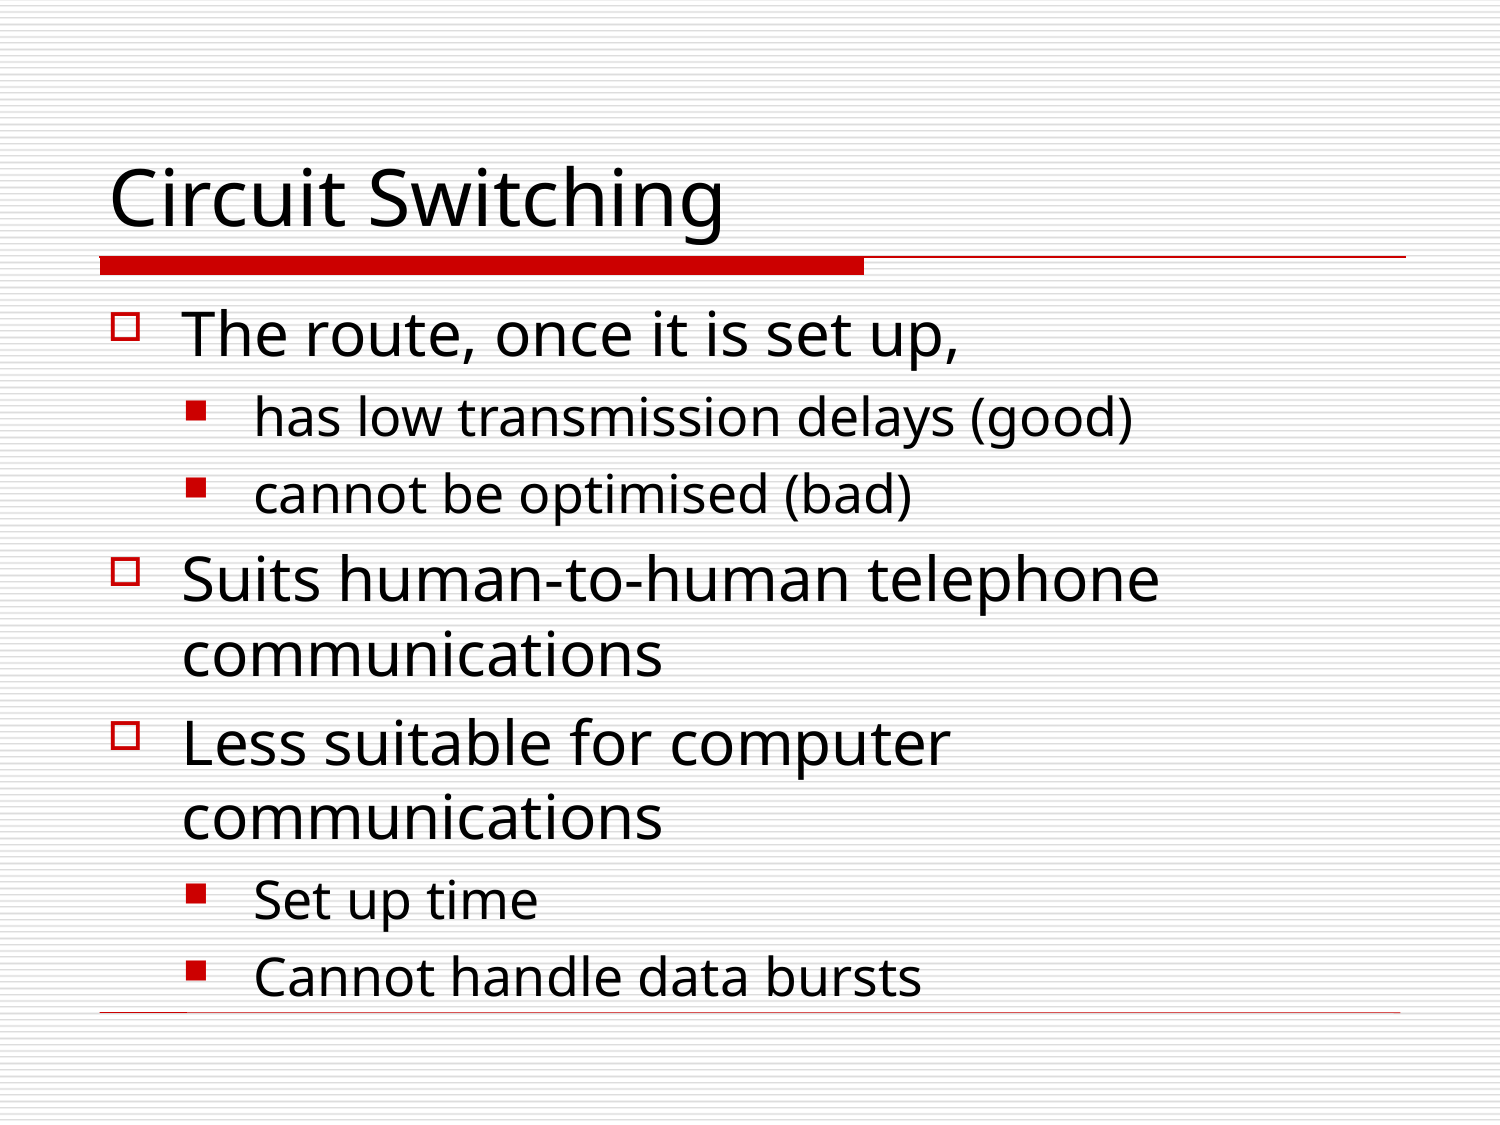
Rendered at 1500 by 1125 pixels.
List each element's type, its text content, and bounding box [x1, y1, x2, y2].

list The route, once it is set up, has low transmission delays (good)‏ cannot be optimised (bad)‏ Suits human-to-human telephone communications Less suitable for computer communications Set up time Cannot handle data bursts [92, 287, 1406, 1023]
title Circuit Switching [94, 50, 1407, 250]
picture [0, 0, 1500, 1125]
